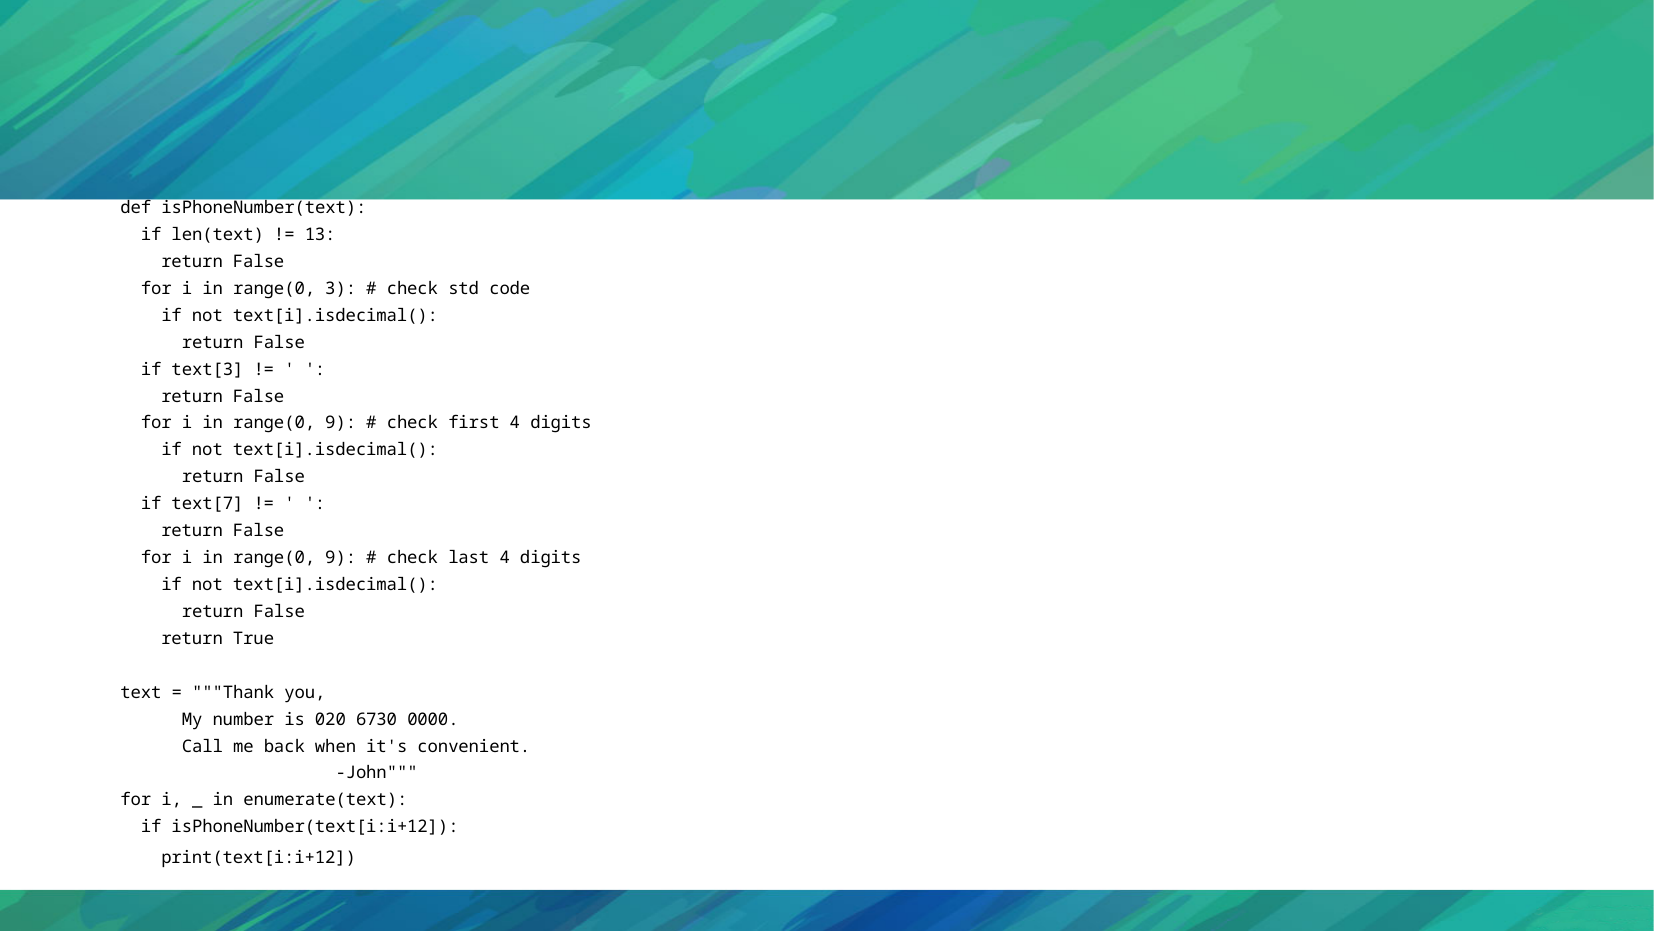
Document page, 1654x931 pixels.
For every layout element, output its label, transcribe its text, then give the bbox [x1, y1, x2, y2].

picture [0, 0, 1654, 931]
list def isPhoneNumber(text): if len(text) != 13: return False for i in range(0, 3): # check std code if not text[i].isdecimal(): return False if text[3] != ' ': return False for i in range(0, 9): # check first 4 digits if not text[i].isdecimal(): return False if text[7] != ' ': return False for i in range(0, 9): # check last 4 digits if not text[i].isdecimal(): return False return True text = """Thank you, My number is 020 6730 0000. Call me back when it's convenient. -John""" for i, _ in enumerate(text): if isPhoneNumber(text[i:i+12]): print(text[i:i+12]) [101, 195, 1591, 871]
